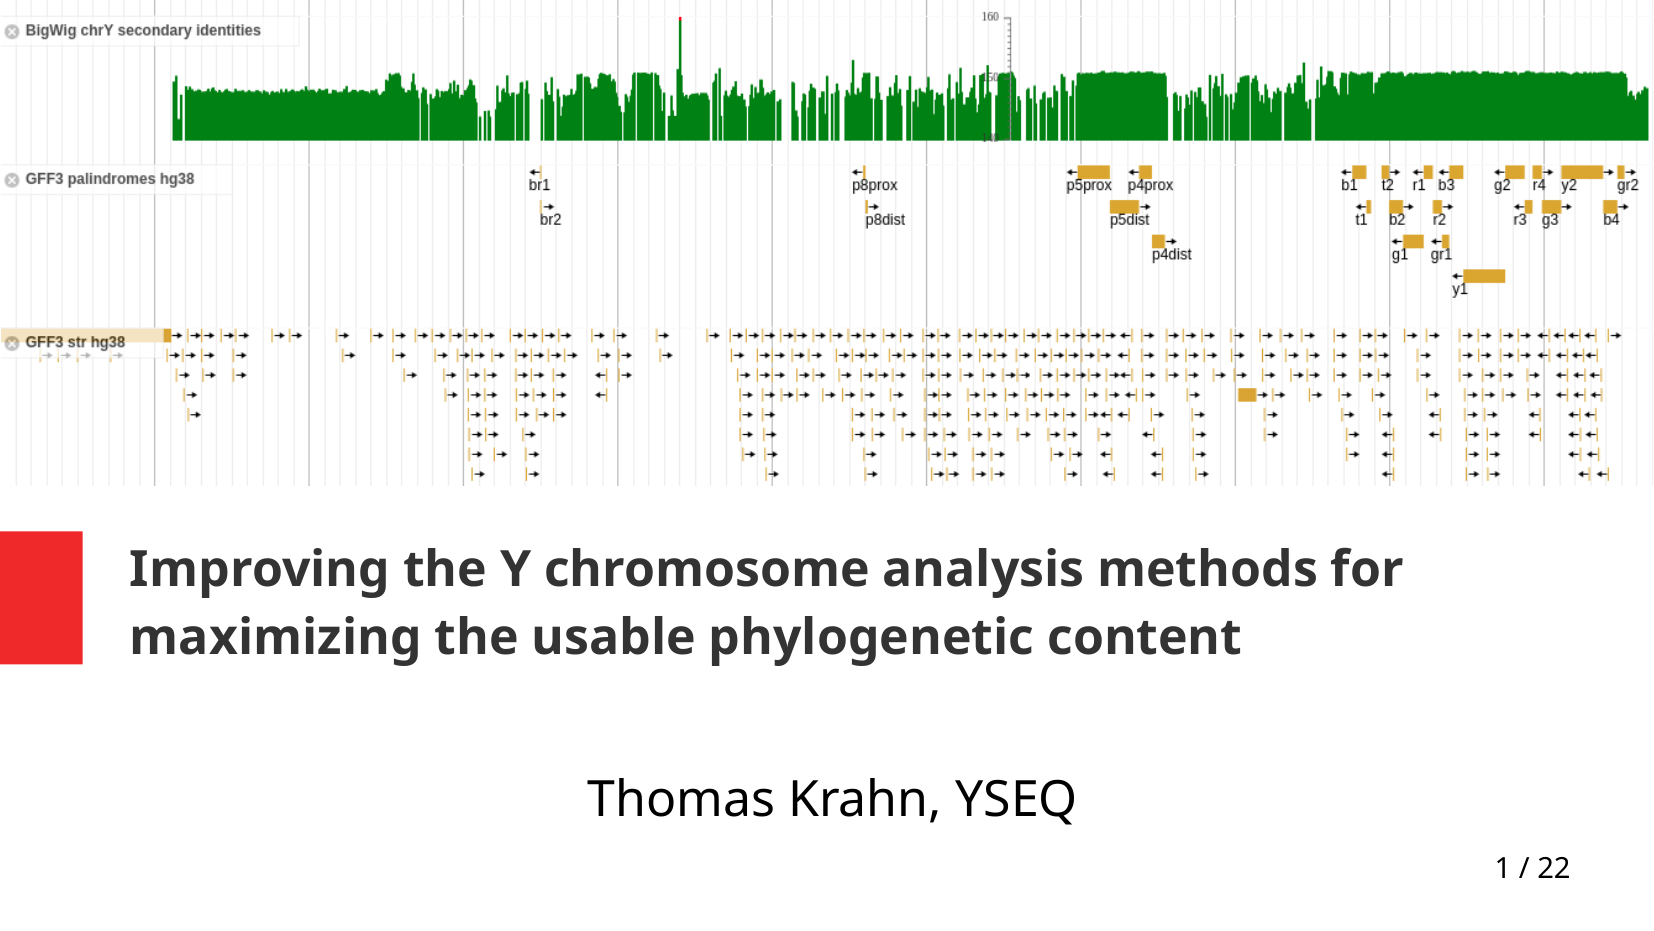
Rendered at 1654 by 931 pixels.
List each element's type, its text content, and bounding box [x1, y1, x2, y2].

subtitle Thomas Krahn, YSEQ [129, 770, 1536, 892]
picture [1, 0, 1654, 486]
title Improving the Y chromosome analysis methods for maximizing the usable phylogenetic content [129, 506, 1536, 696]
